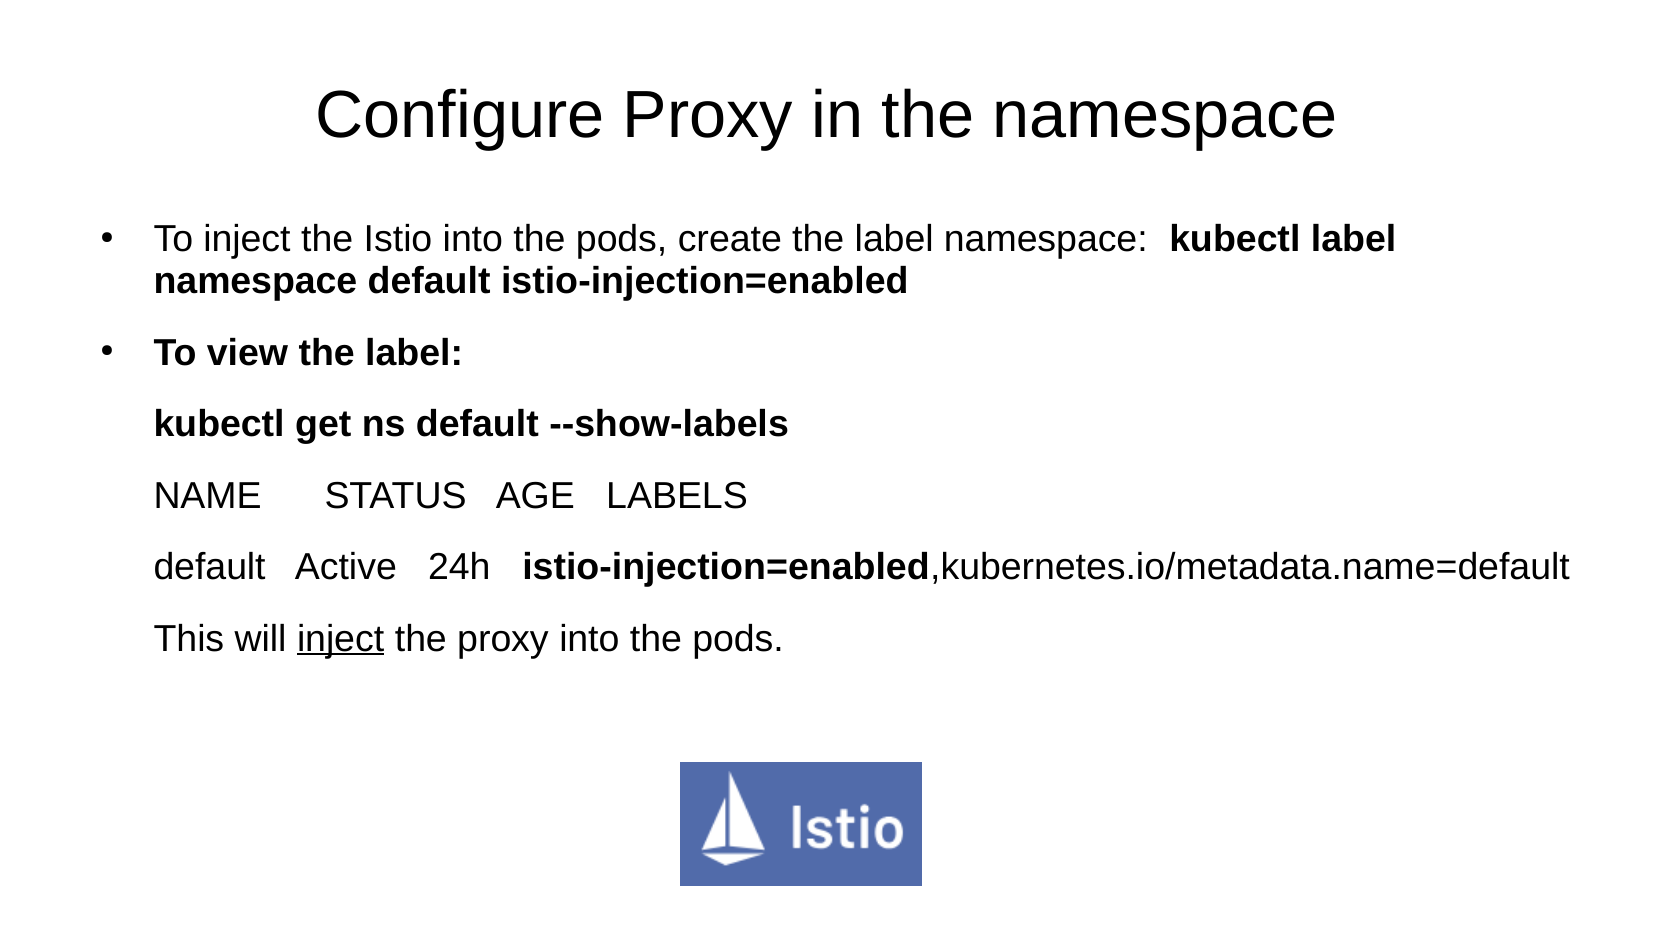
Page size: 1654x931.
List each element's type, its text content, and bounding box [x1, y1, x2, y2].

list To inject the Istio into the pods, create the label namespace: kubectl label namespace default istio-injection=enabled To view the label: kubectl get ns default --show-labels NAME STATUS AGE LABELS default Active 24h istio-injection=enabled,kubernetes.io/metadata.name=default This will inject the proxy into the pods. [82, 217, 1571, 758]
picture [680, 762, 922, 886]
title Configure Proxy in the namespace [82, 37, 1571, 193]
